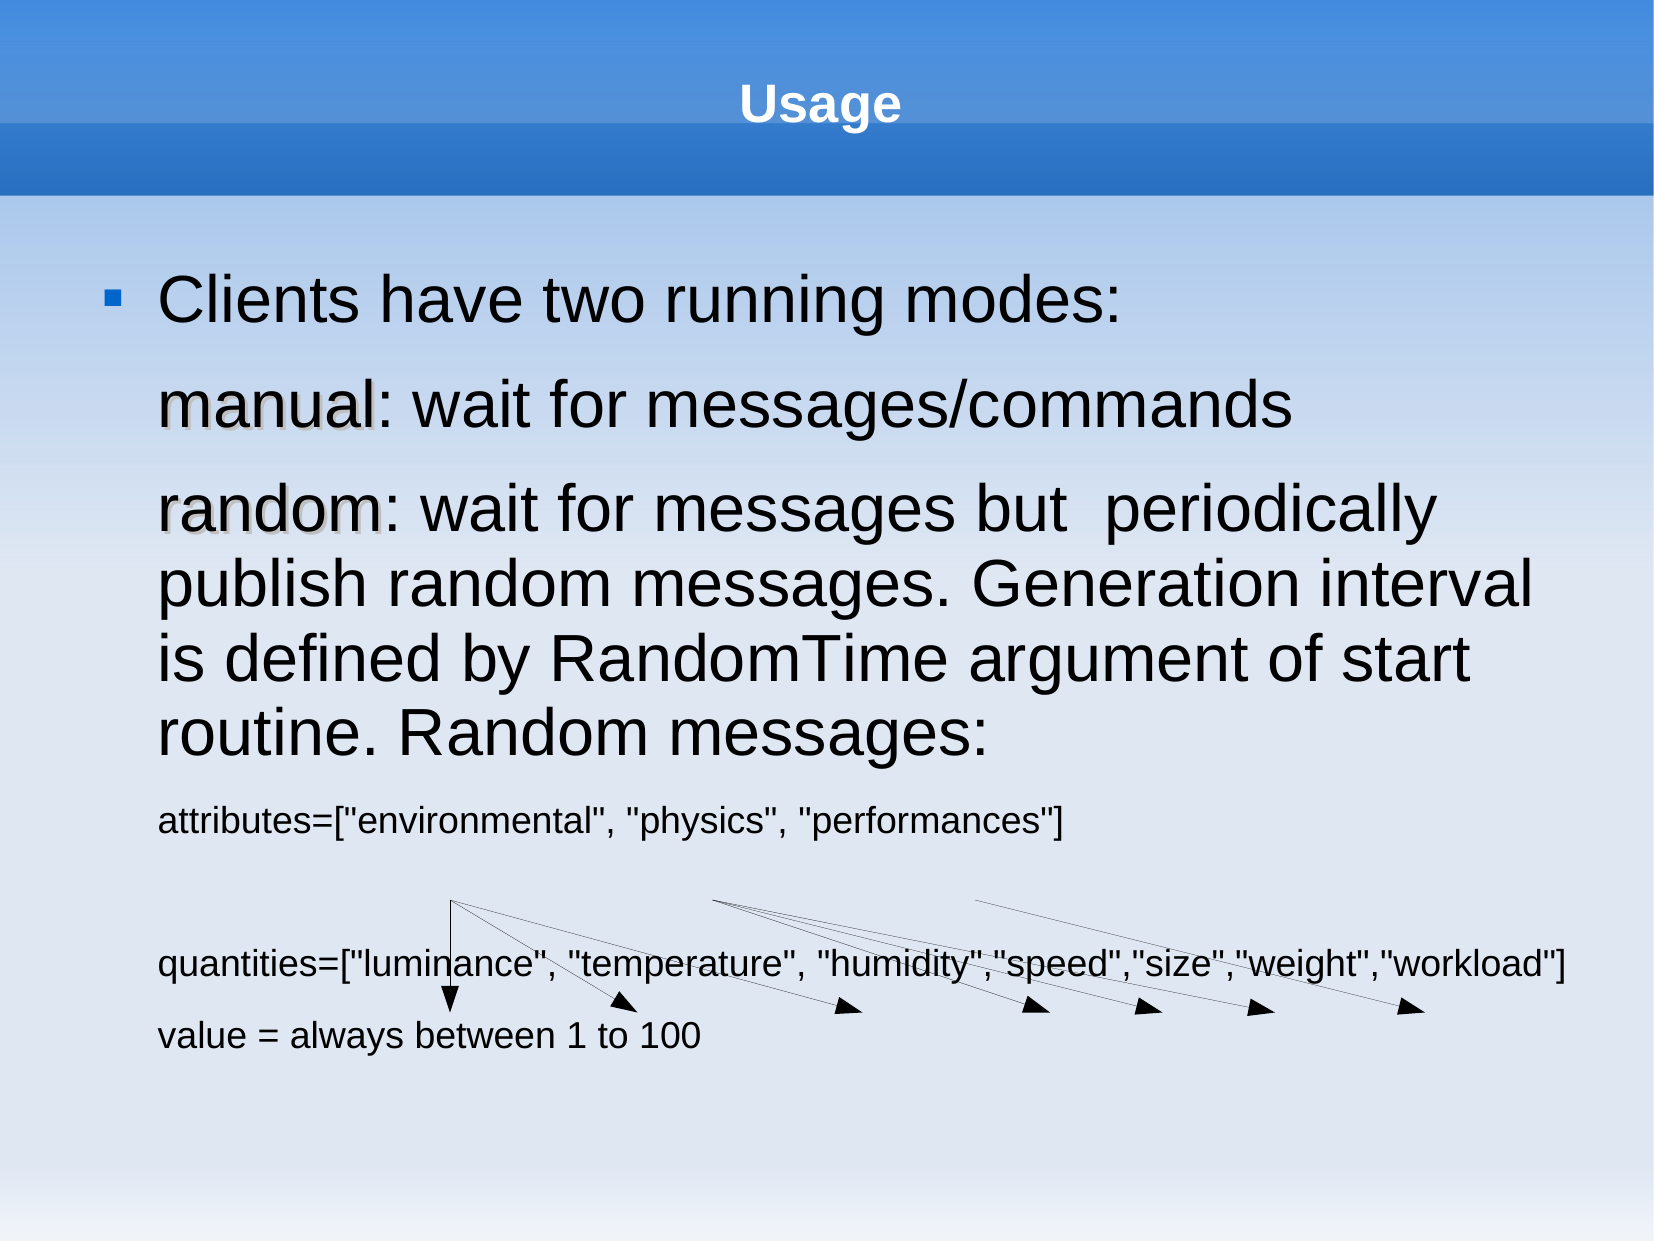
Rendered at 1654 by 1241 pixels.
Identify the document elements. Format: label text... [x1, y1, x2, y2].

list Clients have two running modes: manual: wait for messages/commands random: wait for messages but periodically publish random messages. Generation interval is defined by RandomTime argument of start routine. Random messages: attributes=["environmental", "physics", "performances"] quantities=["luminance", "temperature", "humidity","speed","size","weight","workload"] value = always between 1 to 100 [86, 262, 1576, 1124]
picture [0, 0, 1654, 1241]
title Usage [76, 7, 1565, 200]
